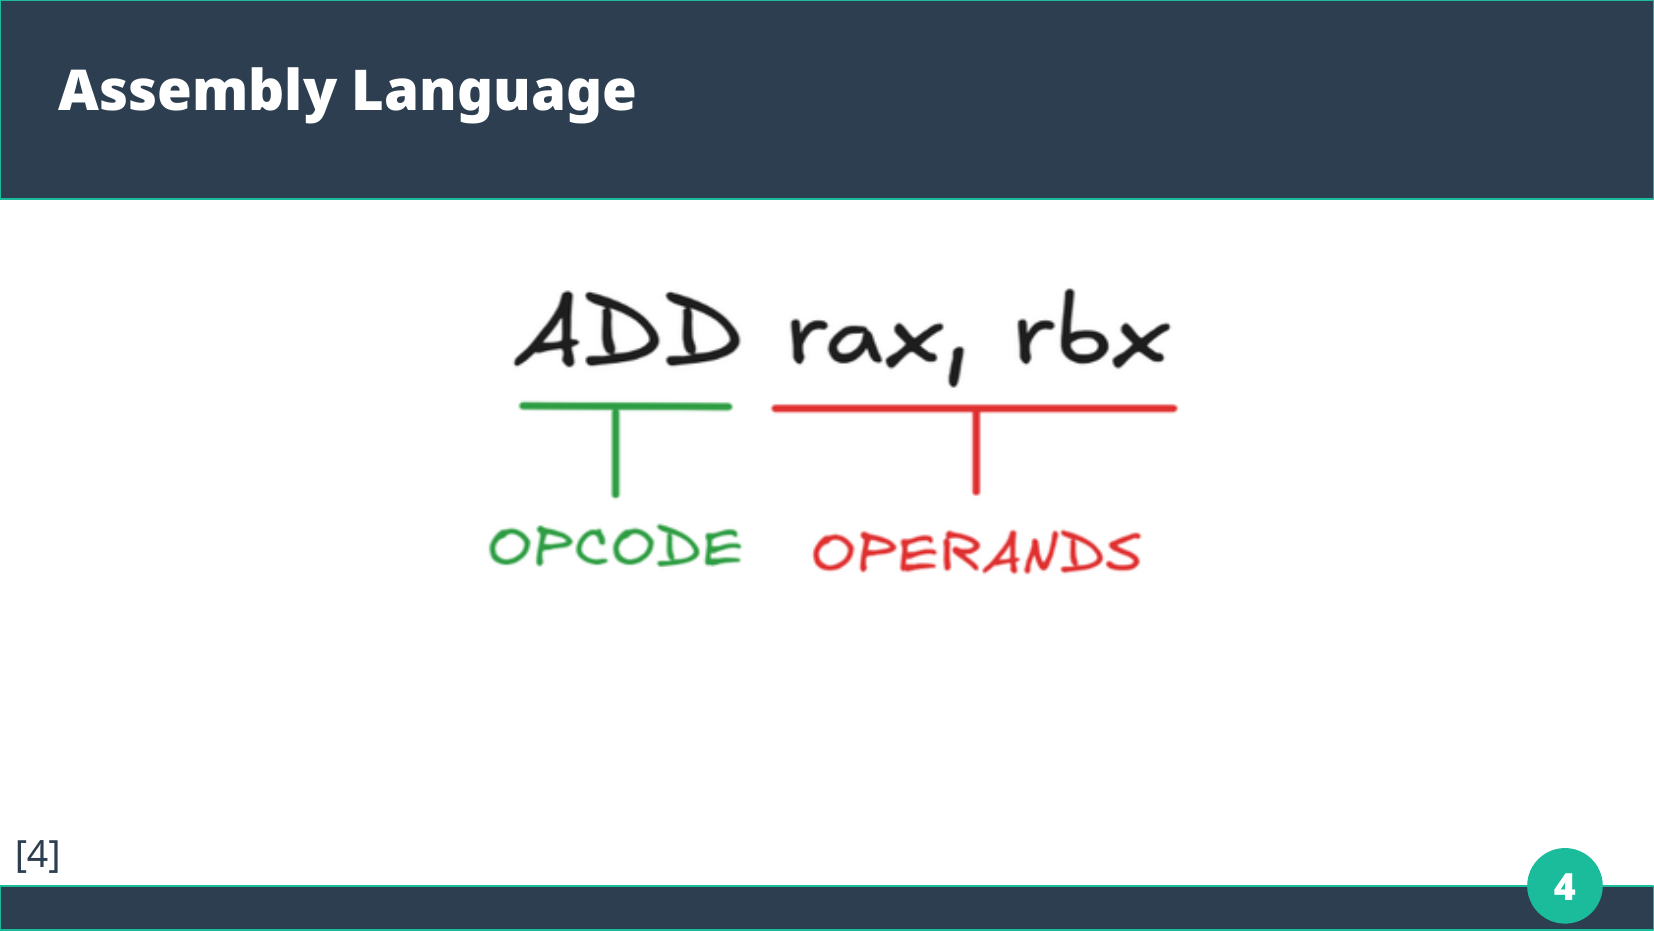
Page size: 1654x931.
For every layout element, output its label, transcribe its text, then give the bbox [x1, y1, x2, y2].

picture [413, 265, 1270, 621]
title Assembly Language [59, 29, 1595, 148]
text_box [4] [0, 820, 266, 886]
